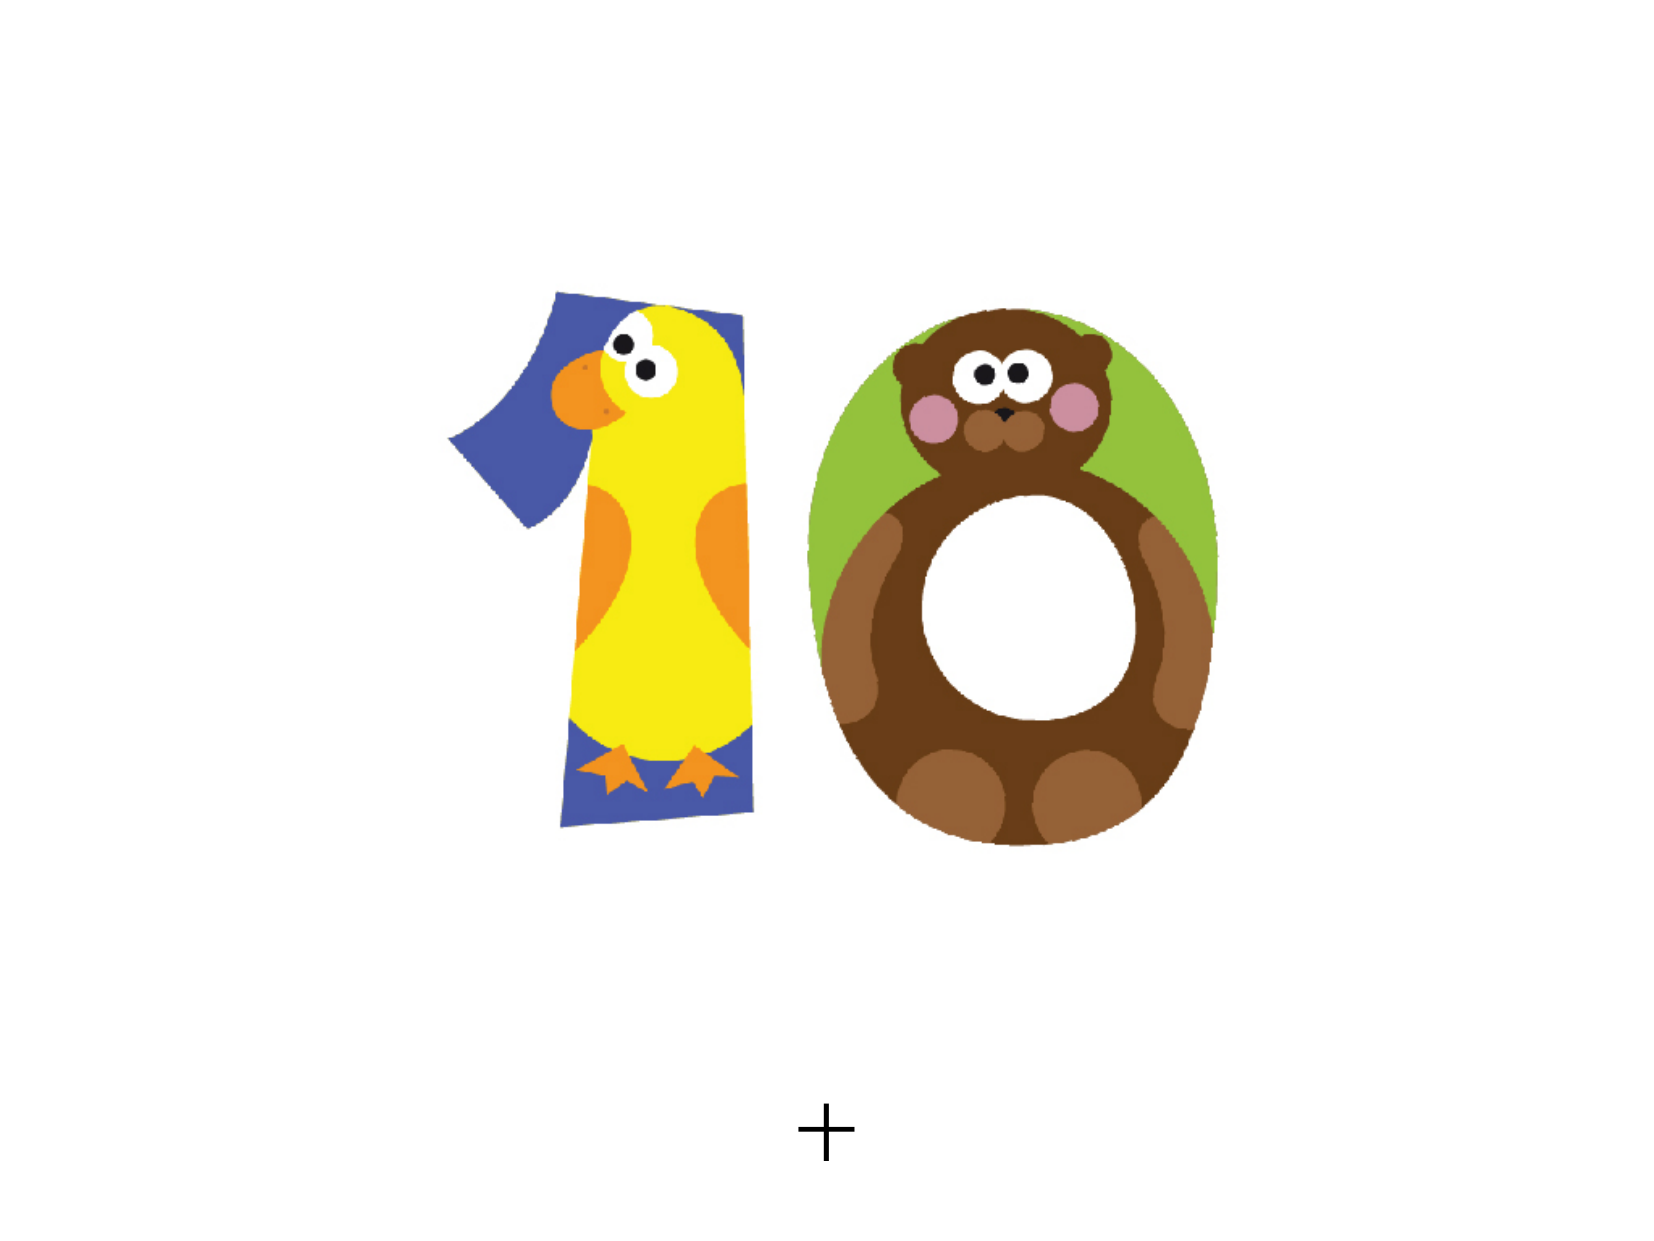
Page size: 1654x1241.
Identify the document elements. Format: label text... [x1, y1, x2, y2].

title 十 [82, 1025, 1571, 1233]
picture [0, 0, 1654, 1241]
